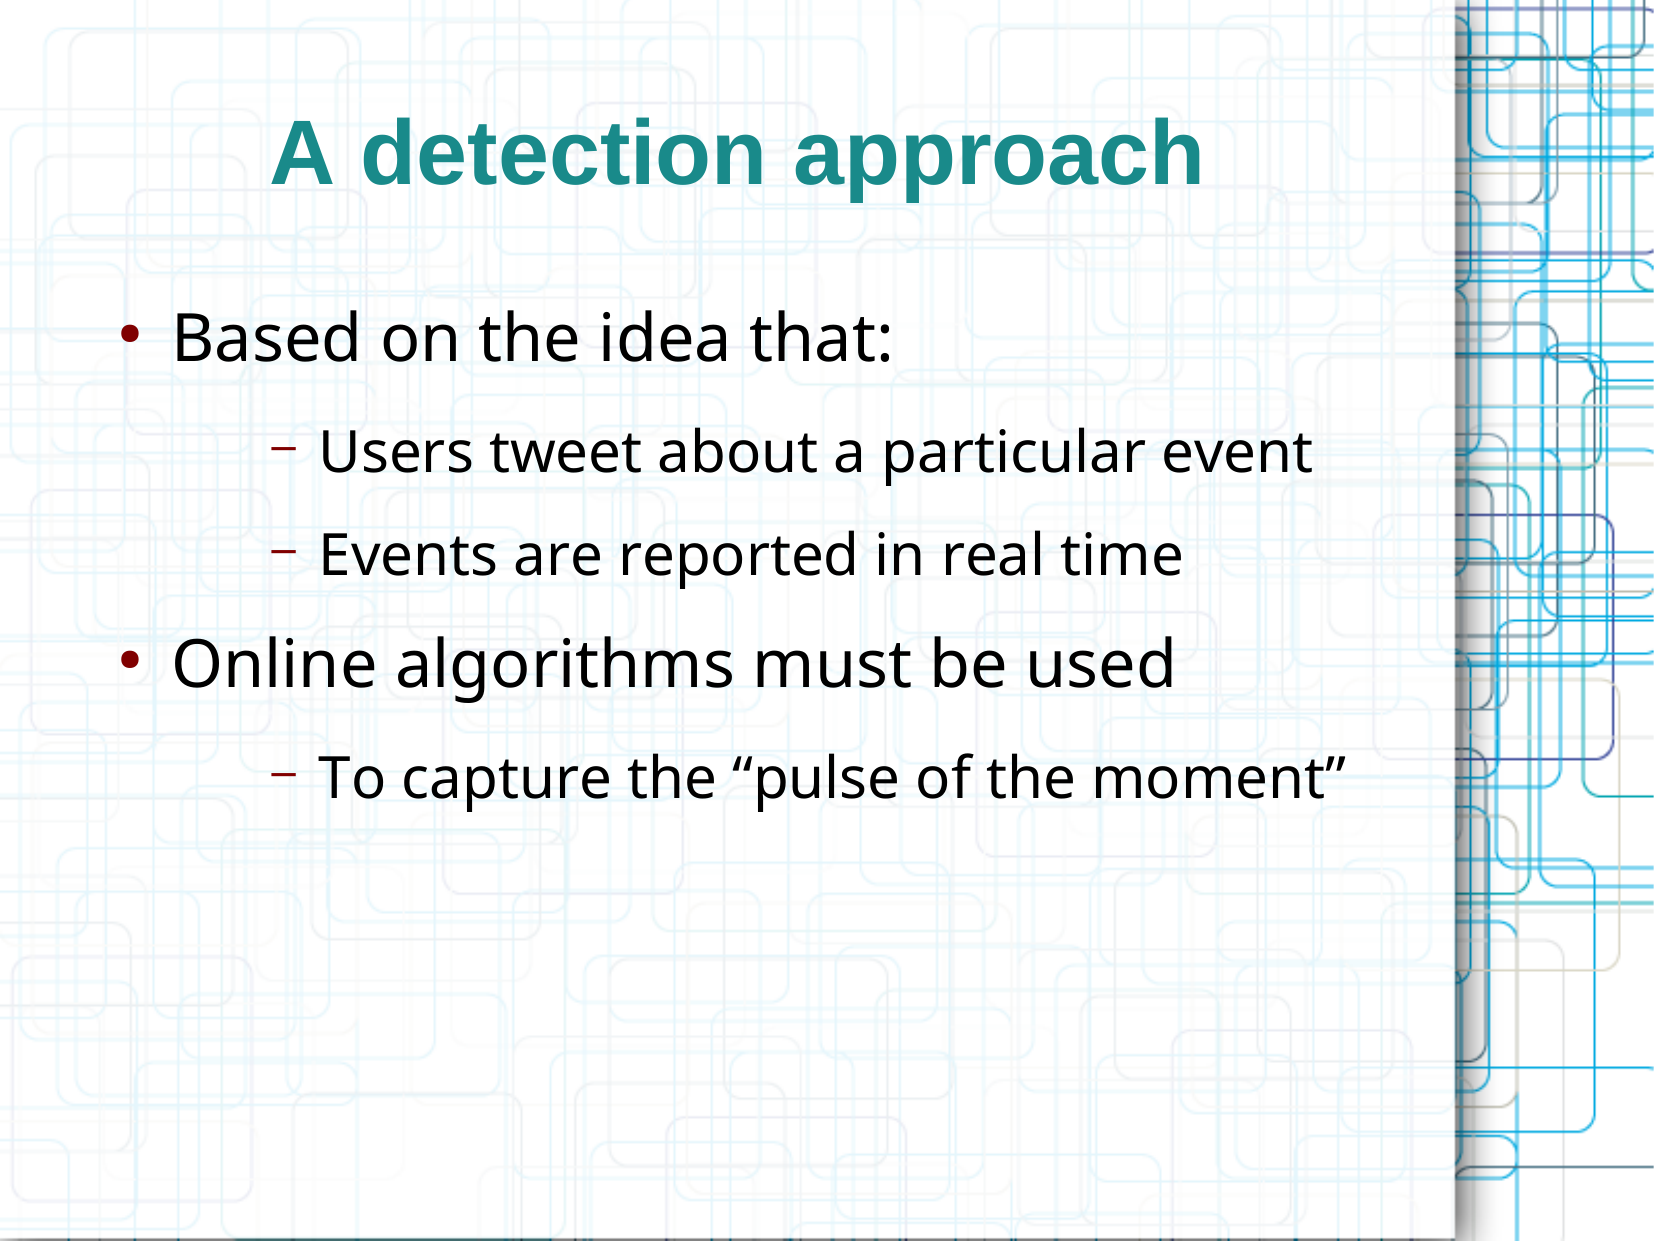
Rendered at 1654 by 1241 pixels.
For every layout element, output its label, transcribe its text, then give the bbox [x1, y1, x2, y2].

list Based on the idea that: Users tweet about a particular event Events are reported in real time Online algorithms must be used To capture the “pulse of the moment” [82, 290, 1418, 1010]
picture [0, 0, 1654, 1241]
title A detection approach [59, 49, 1418, 257]
